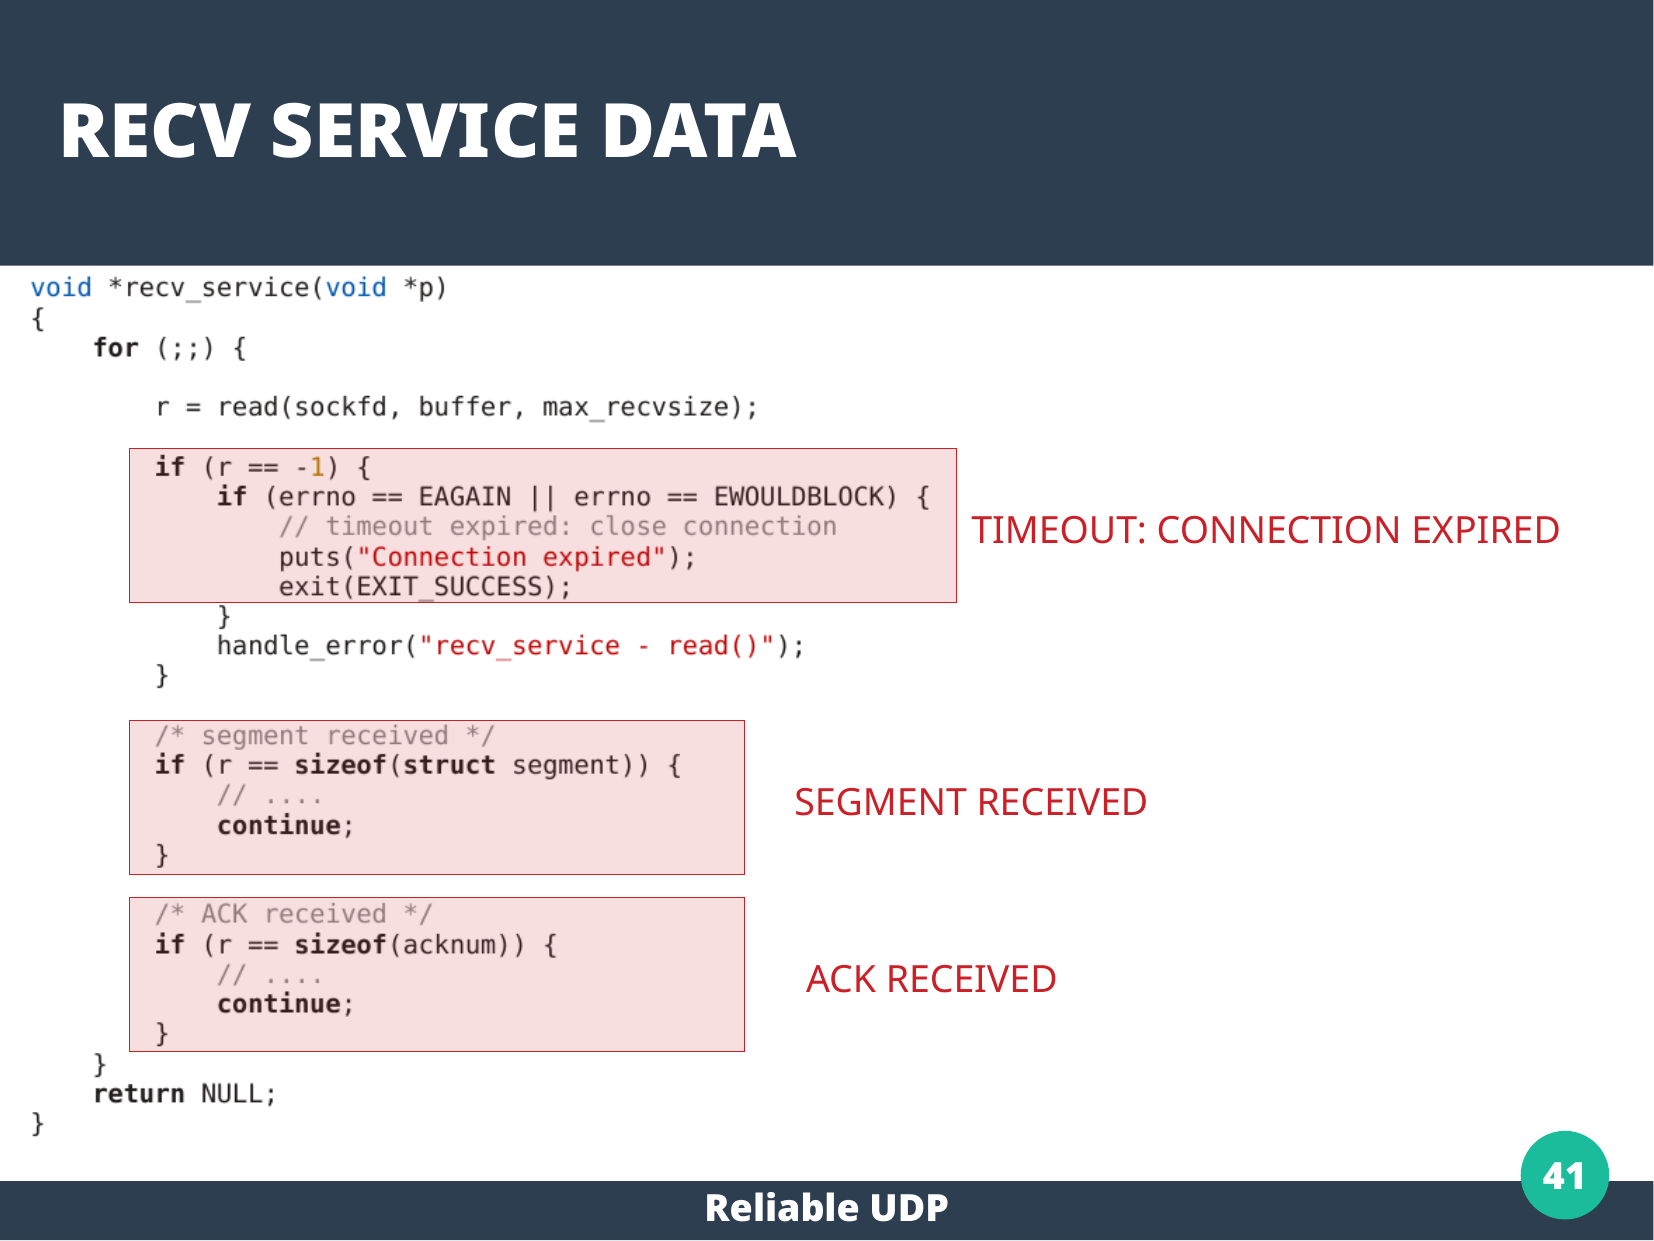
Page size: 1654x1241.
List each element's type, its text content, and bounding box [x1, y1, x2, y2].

text_box TIMEOUT: CONNECTION EXPIRED [956, 496, 1604, 555]
text_box [129, 897, 745, 1052]
title RECV SERVICE DATA [59, 49, 1595, 207]
text_box [129, 448, 957, 603]
text_box SEGMENT RECEIVED [779, 767, 1194, 827]
picture [23, 271, 958, 1170]
text_box ACK RECEIVED [791, 945, 1099, 1004]
text_box [129, 720, 745, 875]
